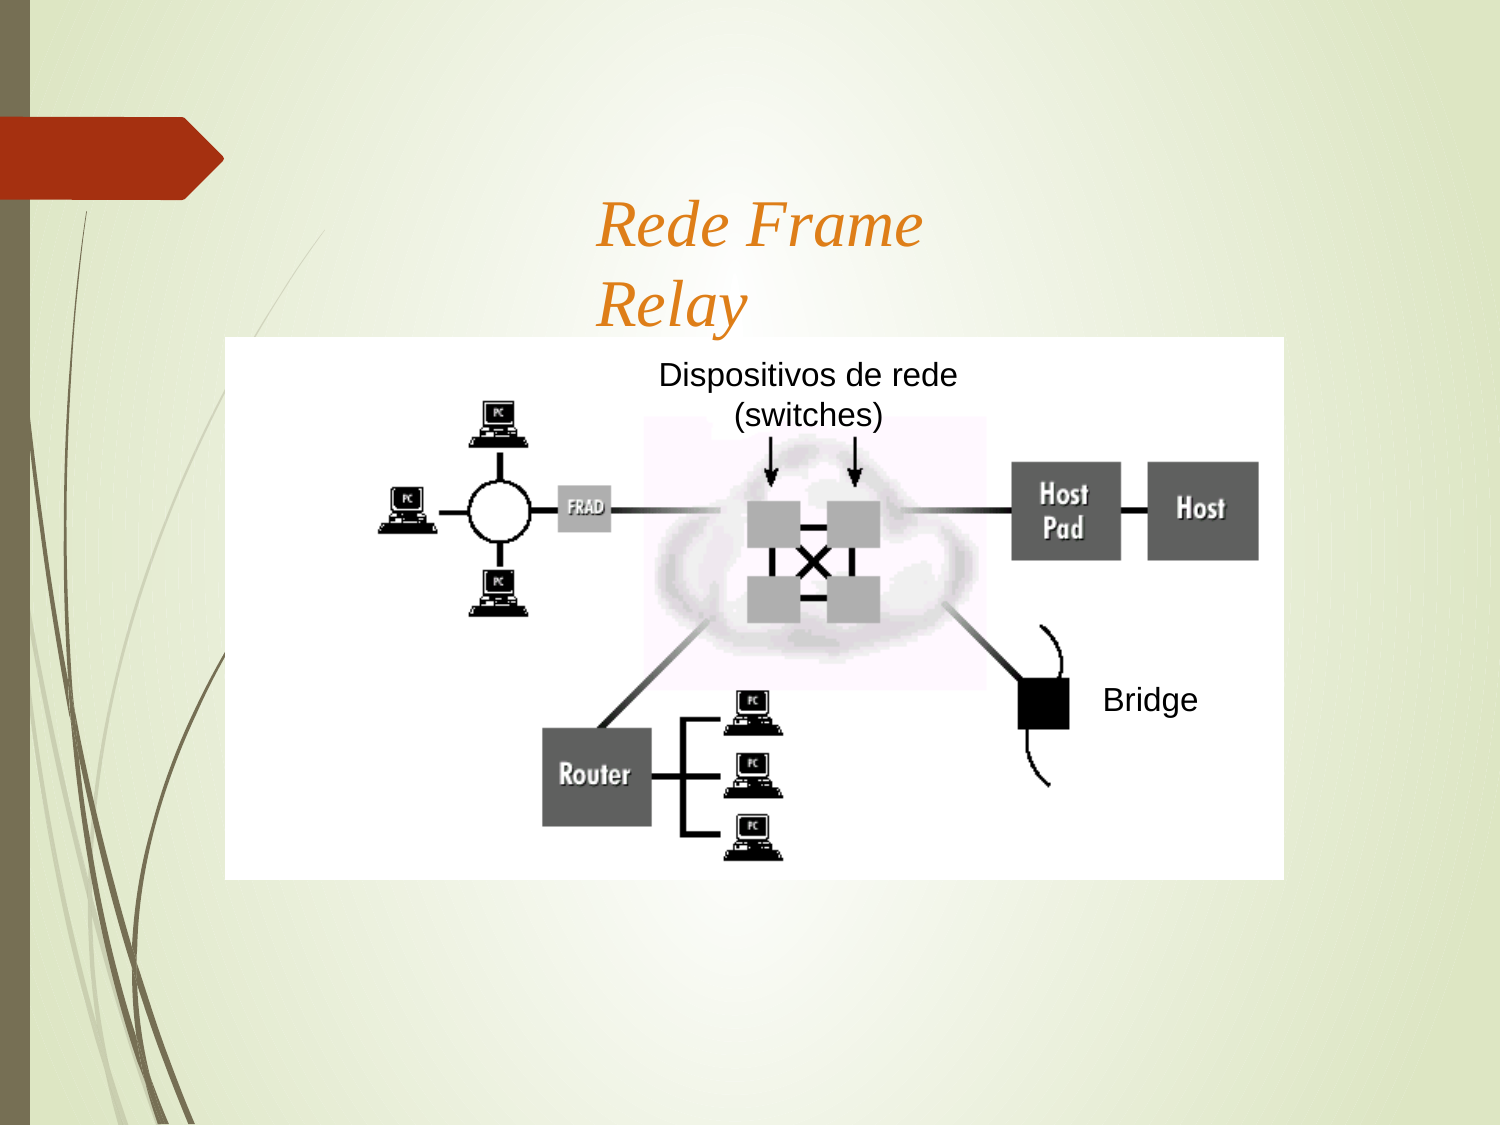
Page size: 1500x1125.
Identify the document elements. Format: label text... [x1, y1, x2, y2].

text_box Rede Frame Relay [581, 172, 1108, 348]
picture [225, 337, 1284, 880]
text_box Bridge [1087, 670, 1214, 766]
text_box Dispositivos de rede (switches)‏ [643, 345, 974, 441]
